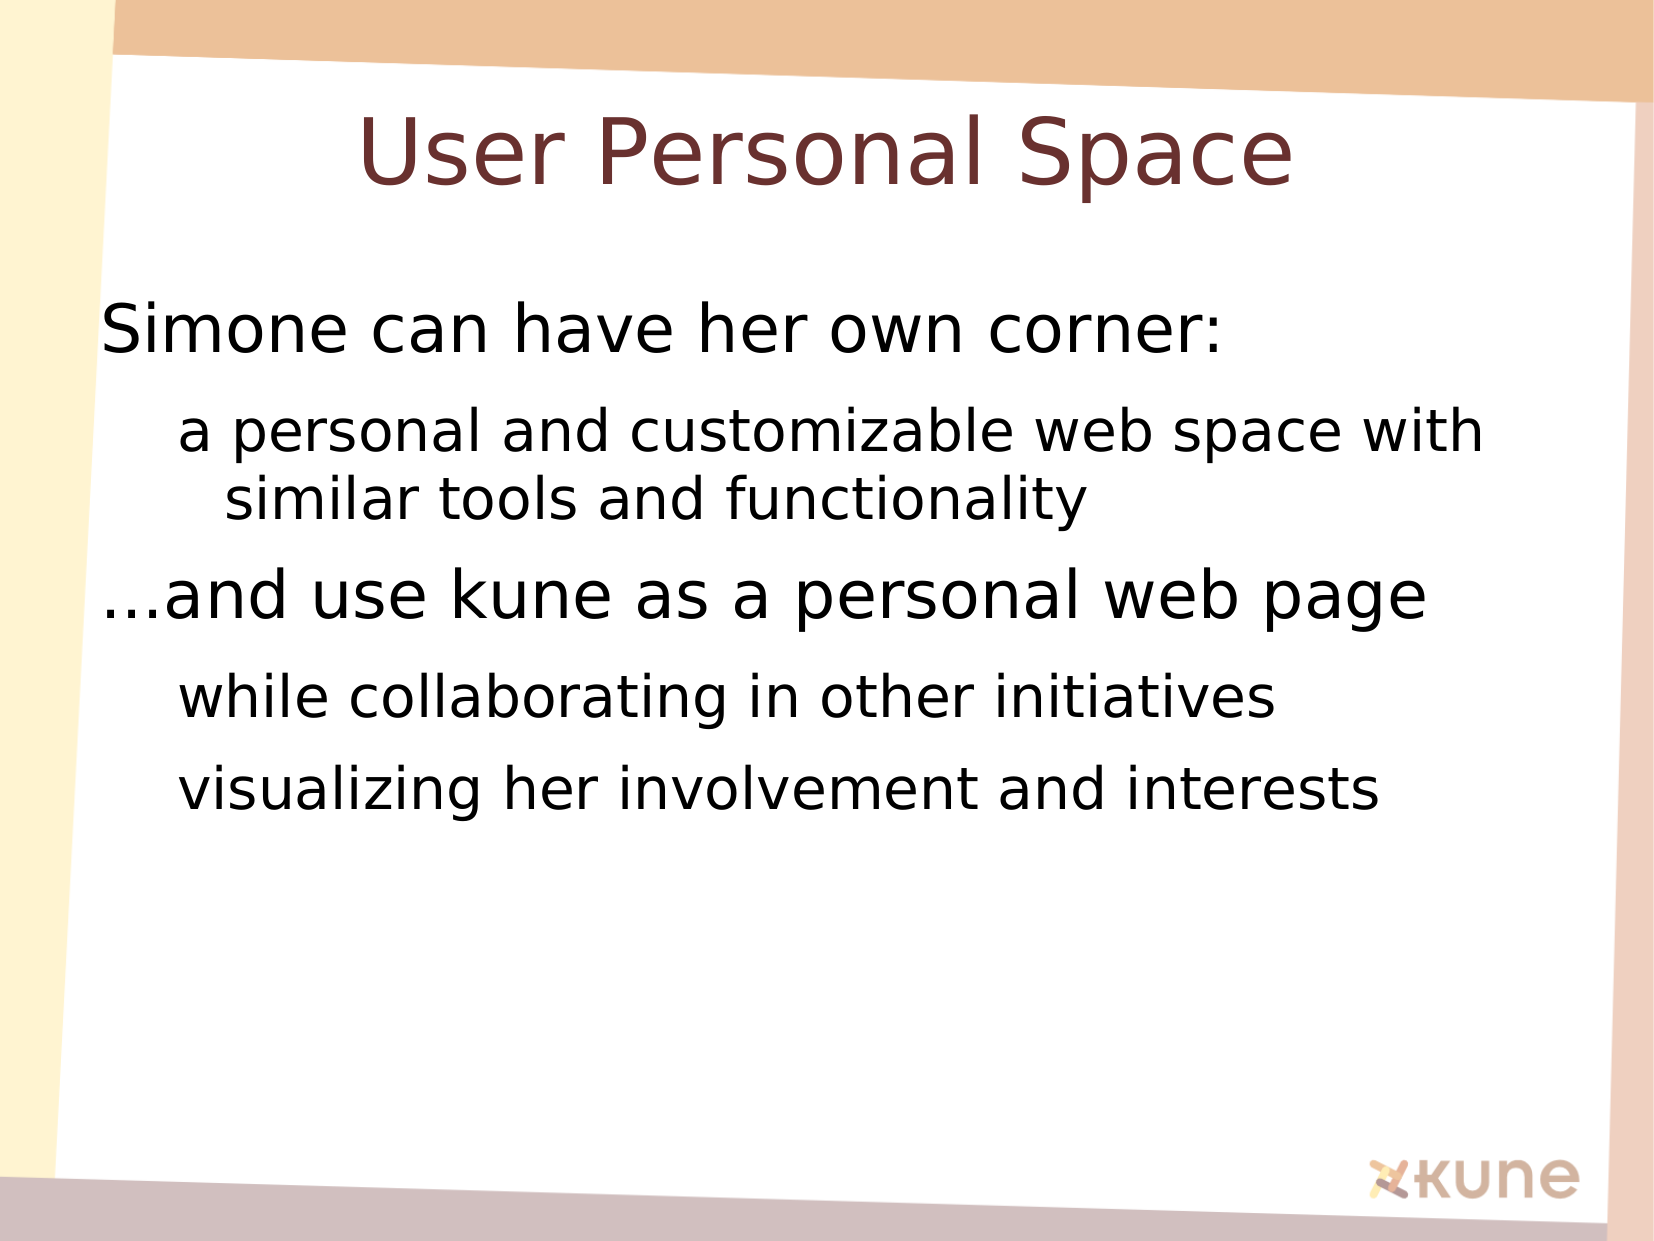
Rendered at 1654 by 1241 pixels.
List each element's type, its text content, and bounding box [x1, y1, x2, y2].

picture [0, 0, 1654, 1241]
list Simone can have her own corner: a personal and customizable web space with similar tools and functionality ...and use kune as a personal web page while collaborating in other initiatives visualizing her involvement and interests [82, 290, 1571, 1094]
title User Personal Space [82, 56, 1571, 250]
